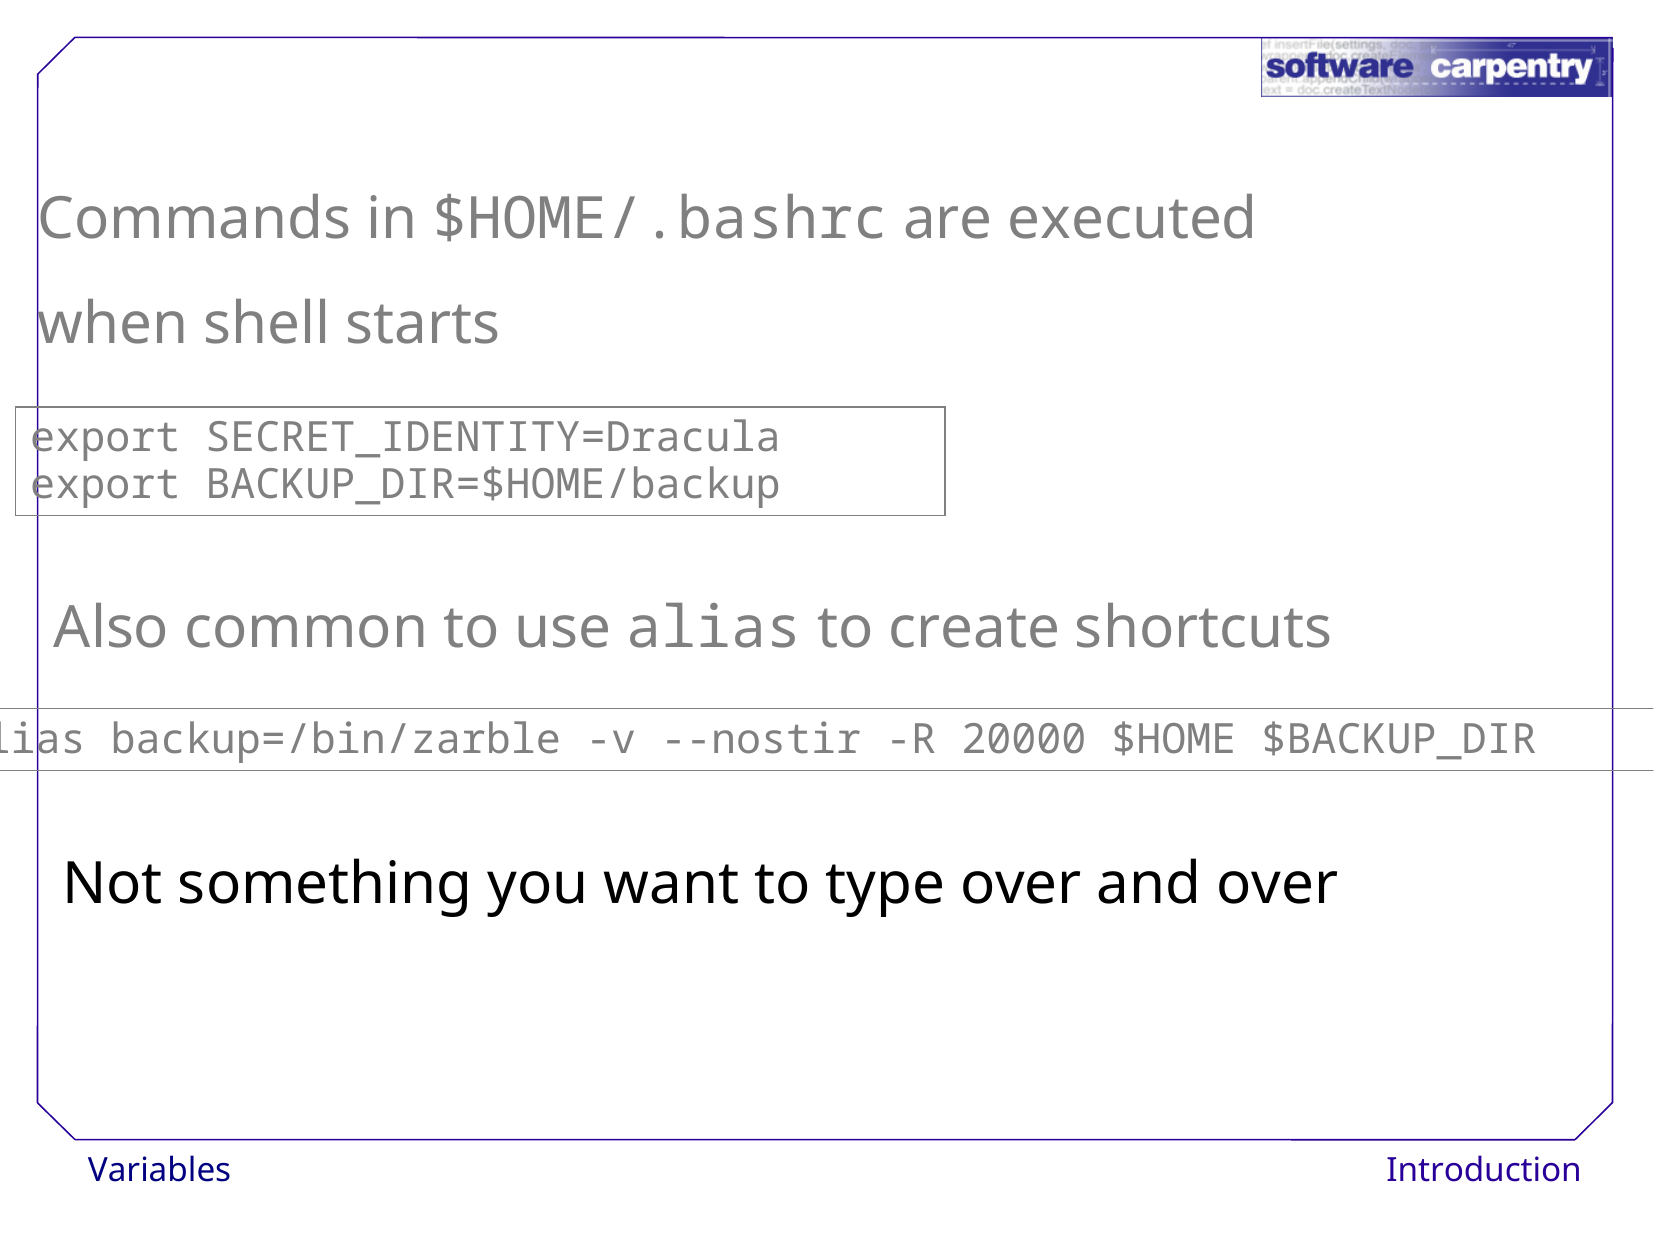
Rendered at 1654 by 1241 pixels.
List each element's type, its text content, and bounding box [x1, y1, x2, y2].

text_box Also common to use alias to create shortcuts [39, 546, 1498, 668]
text_box alias backup=/bin/zarble -v --nostir -R 20000 $HOME $BACKUP_DIR [0, 708, 1654, 771]
picture [1261, 39, 1613, 97]
text_box Not something you want to type over and over [47, 802, 1504, 923]
text_box export SECRET_IDENTITY=Dracula export BACKUP_DIR=$HOME/backup [15, 406, 946, 516]
text_box Commands in $HOME/.bashrc are executed when shell starts [23, 137, 1423, 364]
